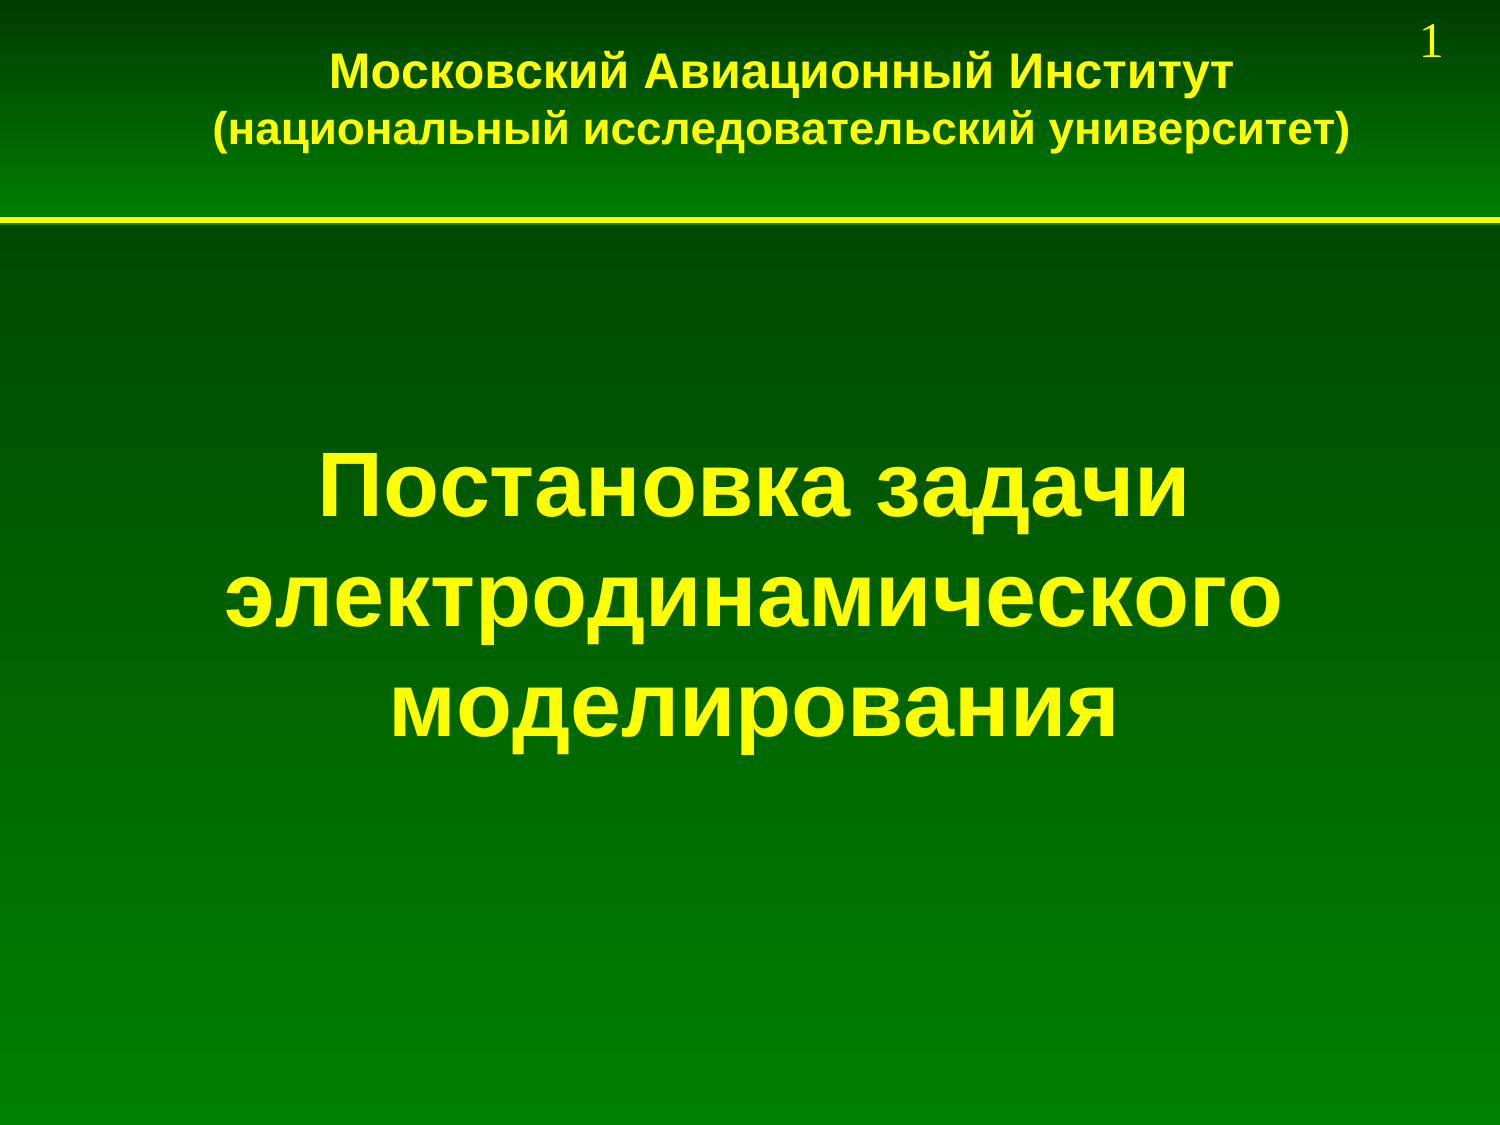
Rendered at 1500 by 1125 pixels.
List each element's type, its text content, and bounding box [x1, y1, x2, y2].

text_box Постановка задачи электродинамического моделирования [23, 389, 1487, 790]
text_box Московский Авиационный Институт (национальный исследовательский университет) [153, 31, 1411, 162]
